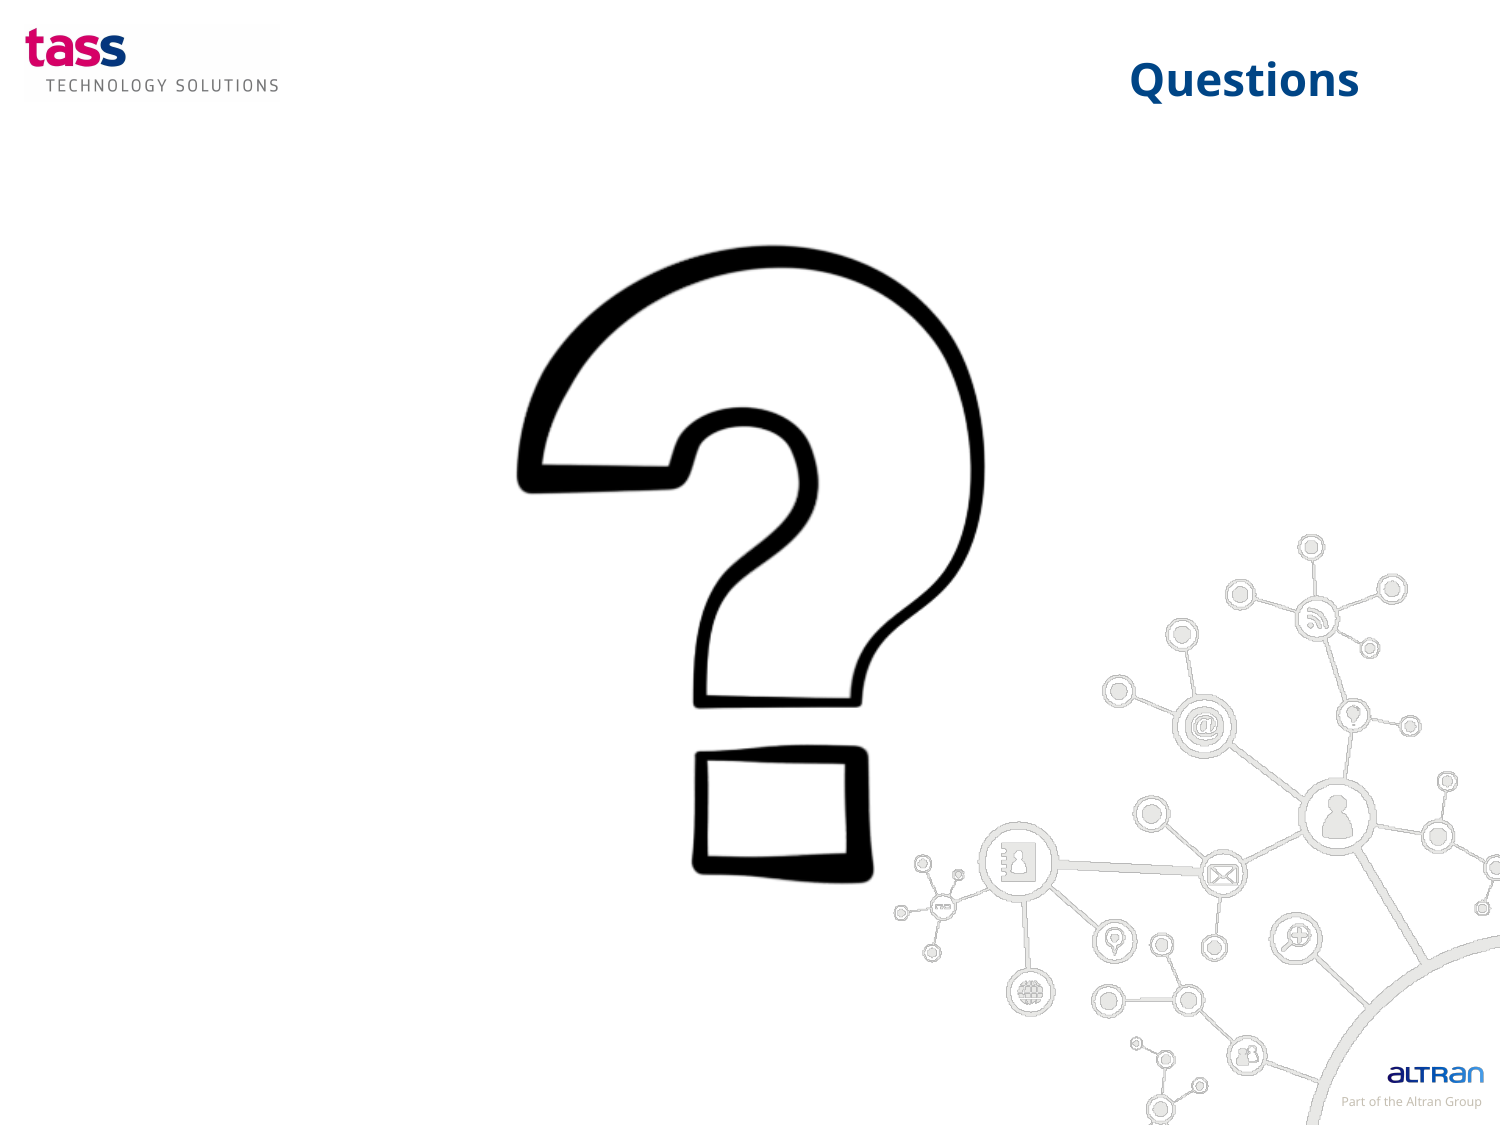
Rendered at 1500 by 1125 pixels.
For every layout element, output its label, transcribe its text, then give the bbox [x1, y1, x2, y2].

title Questions [336, 30, 1375, 126]
picture [24, 24, 280, 102]
picture [350, 162, 1150, 1125]
picture [1385, 1064, 1485, 1087]
